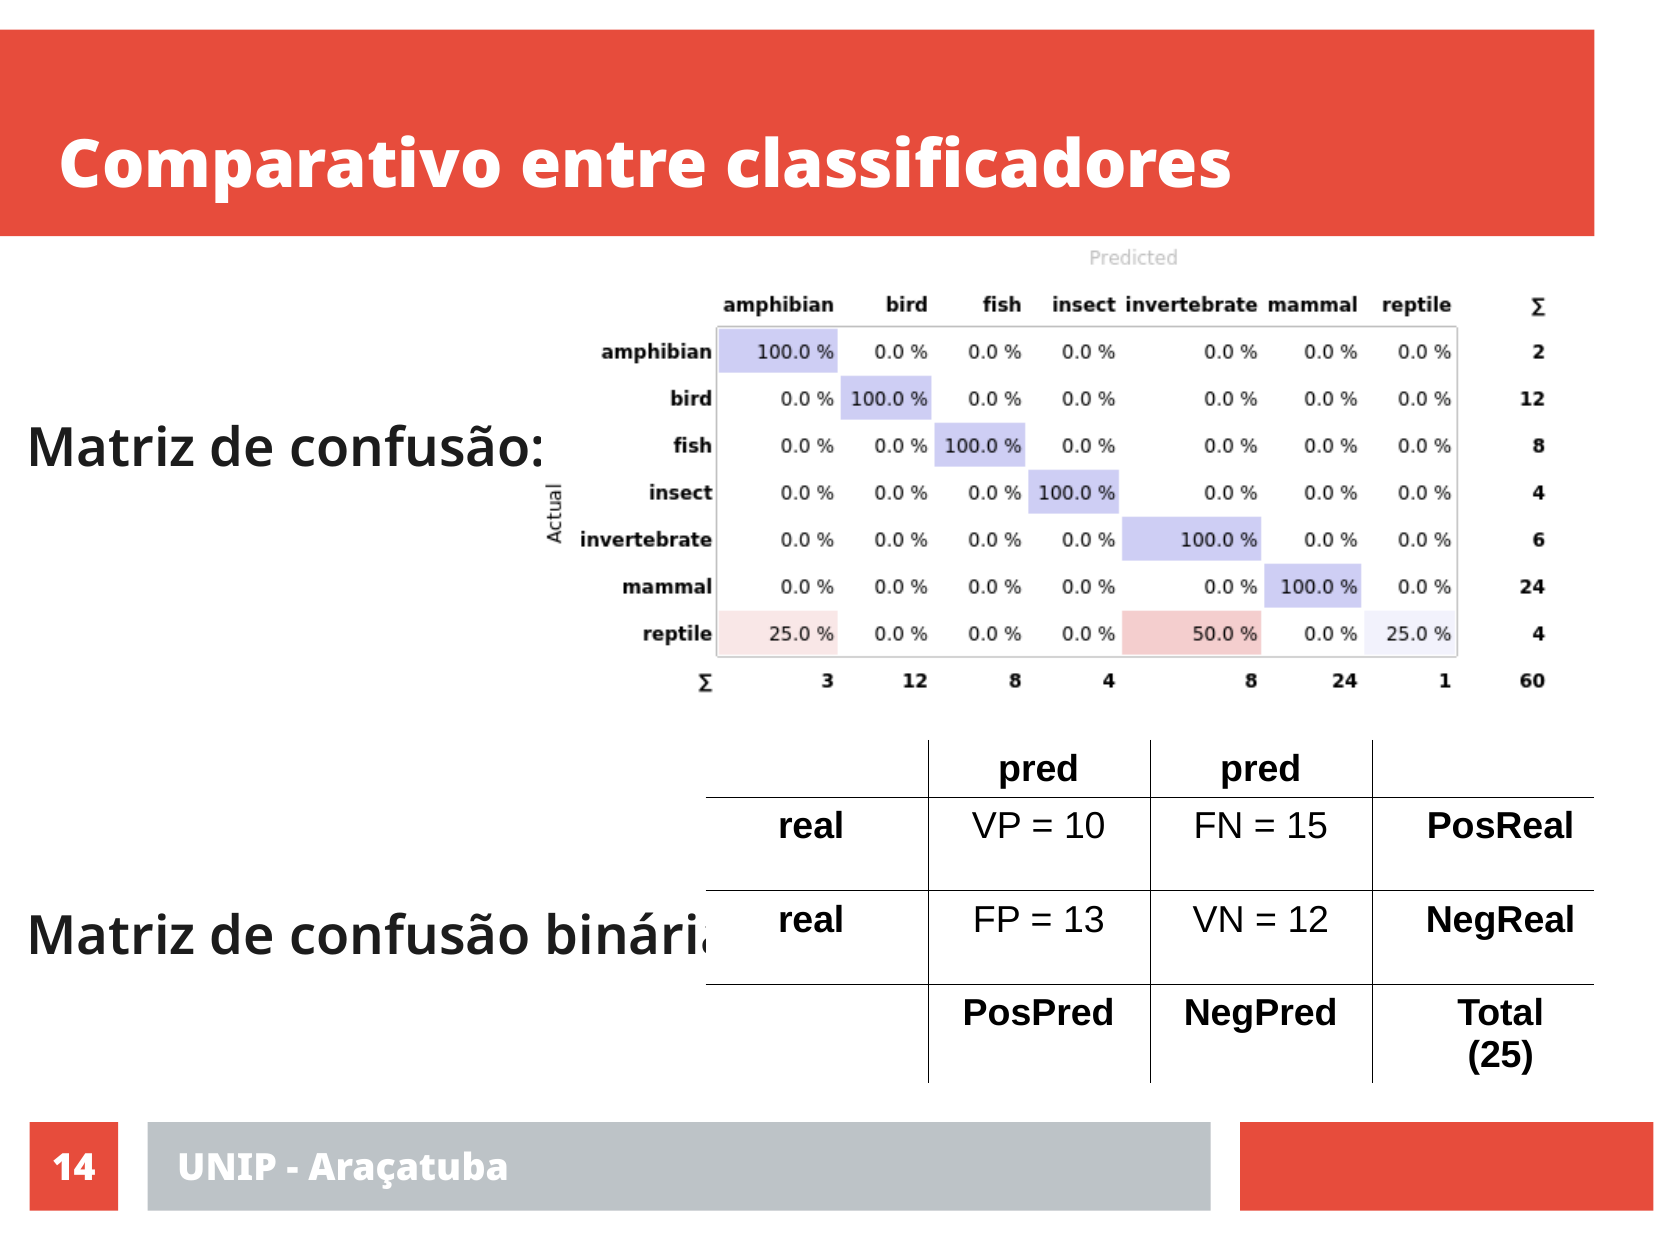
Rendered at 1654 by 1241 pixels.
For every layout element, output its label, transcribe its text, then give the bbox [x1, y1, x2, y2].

table_cell PosPred [929, 985, 1150, 1083]
table_header pred [929, 740, 1150, 797]
list Matriz de confusão: Matriz de confusão binária: [26, 310, 1533, 1078]
table_cell Total (25) [1373, 985, 1594, 1083]
table_cell real [706, 891, 928, 984]
table_cell FN = 15 [1151, 798, 1372, 890]
table_cell NegReal [1373, 891, 1594, 984]
picture [541, 243, 1599, 716]
table_cell VN = 12 [1151, 891, 1372, 984]
table_cell NegPred [1151, 985, 1372, 1083]
table_cell [706, 985, 928, 1083]
title Comparativo entre classificadores [59, 59, 1595, 207]
table_cell PosReal [1373, 798, 1594, 890]
table_cell VP = 10 [929, 798, 1150, 890]
table_header [706, 740, 928, 797]
table_cell FP = 13 [929, 891, 1150, 984]
table_header pred [1151, 740, 1372, 797]
table_cell real [706, 798, 928, 890]
table_header [1373, 740, 1594, 797]
